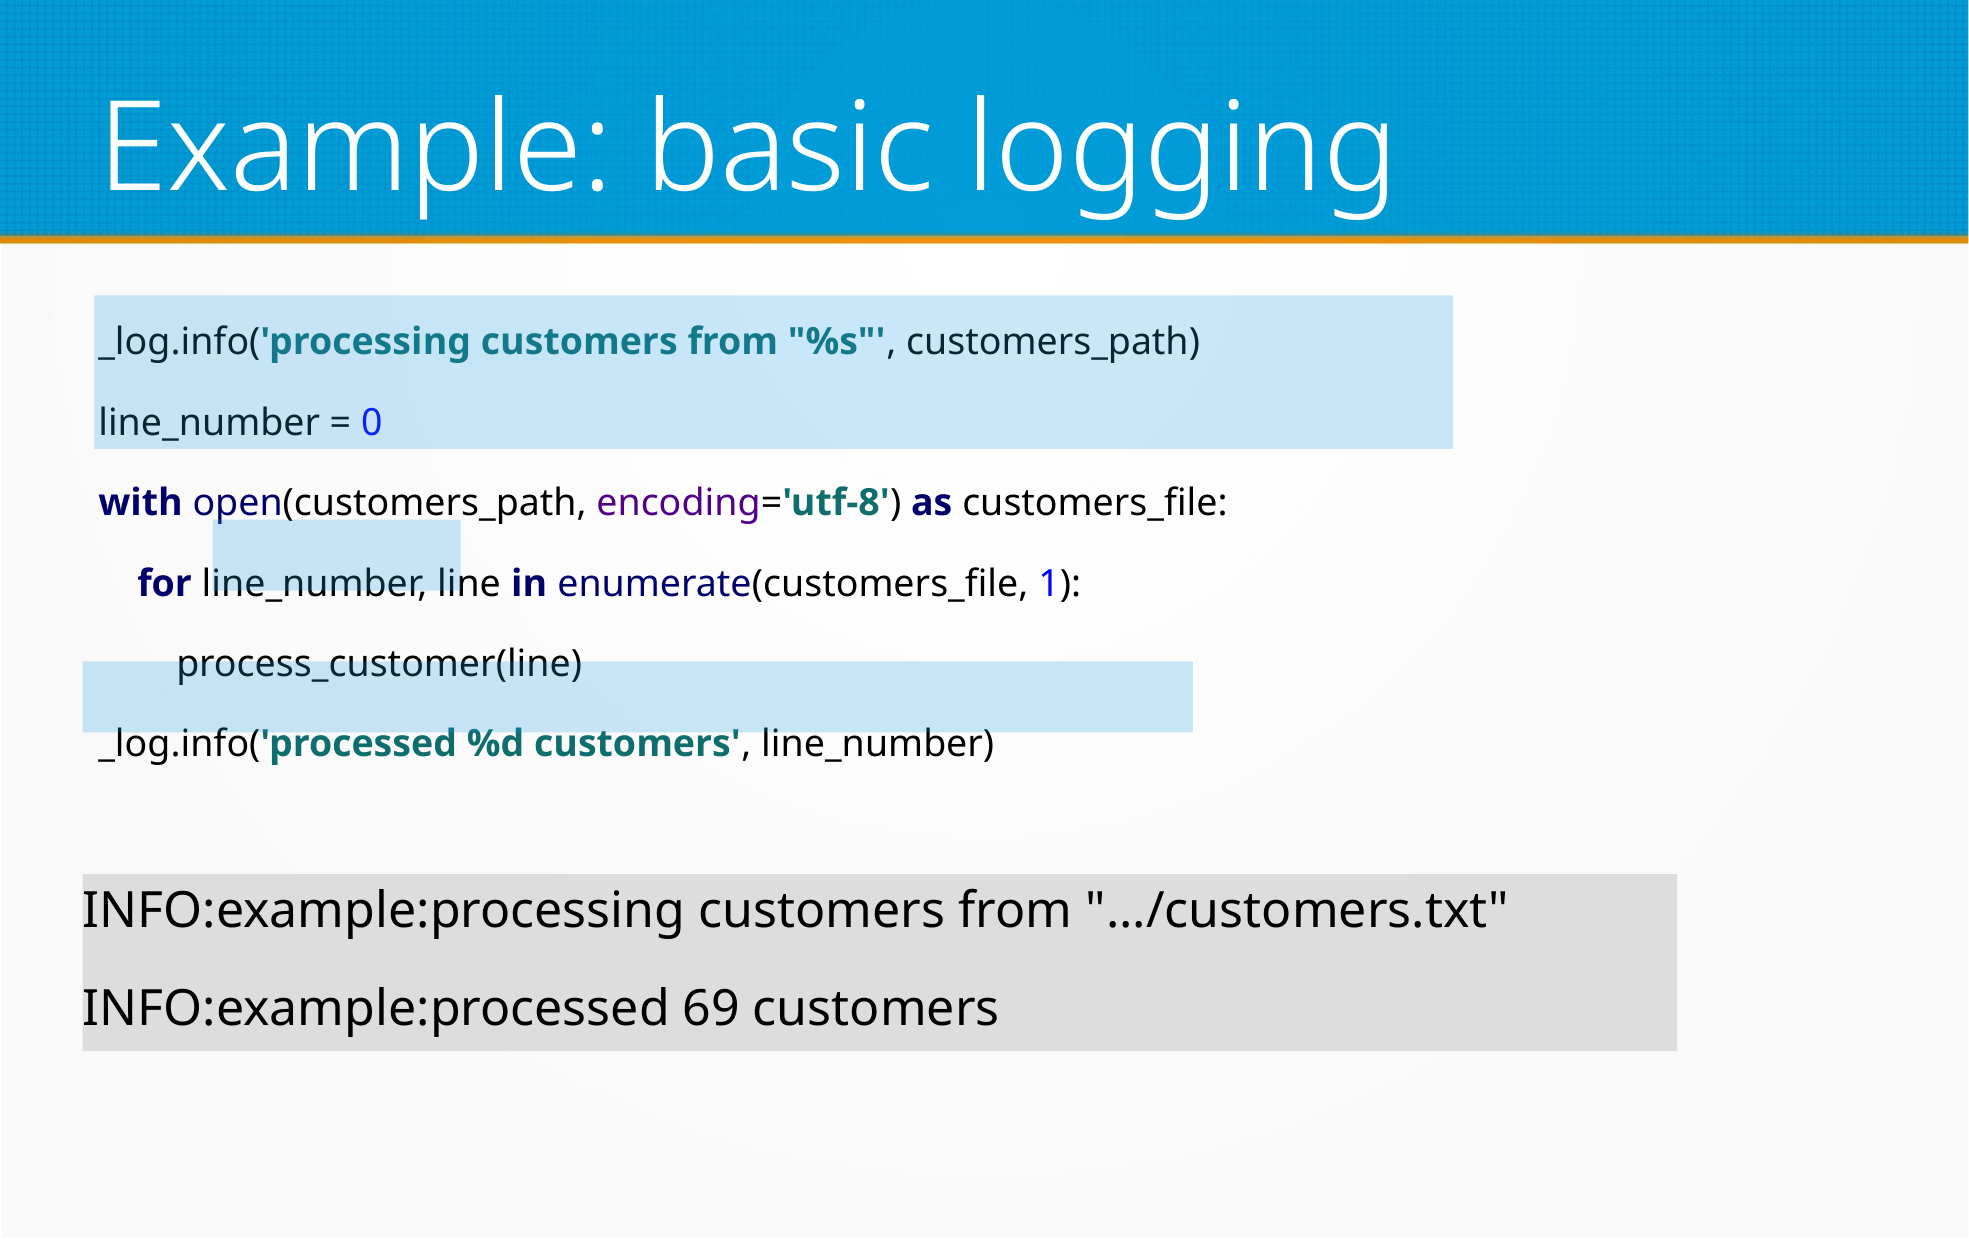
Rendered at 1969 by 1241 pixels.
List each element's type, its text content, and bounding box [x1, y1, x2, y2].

text_box [82, 661, 1193, 733]
text_box [94, 295, 1453, 449]
list INFO:example:processing customers from ".../customers.txt" INFO:example:processed 69 customers [82, 874, 1678, 1052]
text_box [212, 519, 461, 591]
picture [0, 233, 1969, 1241]
list _log.info('processing customers from "%s"', customers_path) line_number = 0 with open(customers_path, encoding='utf-8') as customers_file: for line_number, line in enumerate(customers_file, 1): process_customer(line) _log.info('processed %d customers', line_number) [98, 315, 1861, 1081]
title Example: basic logging [98, 19, 1870, 227]
